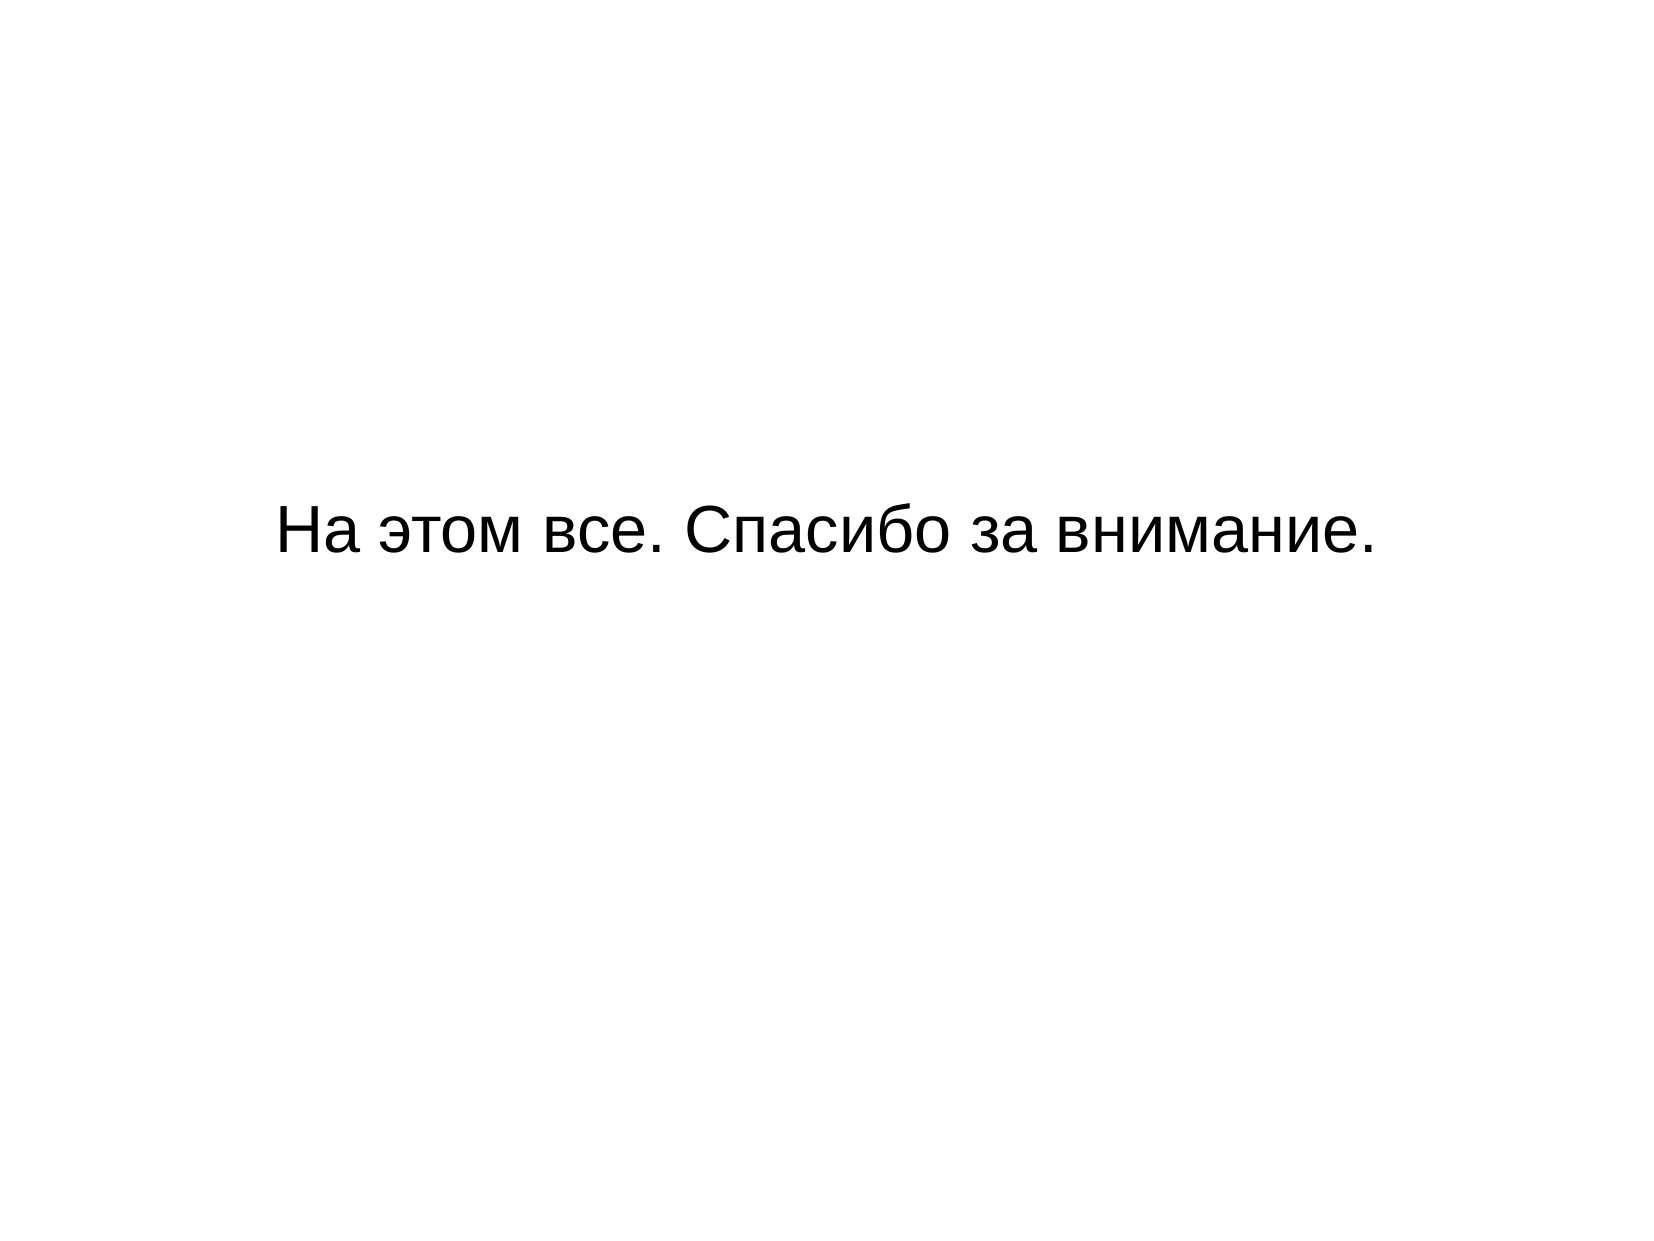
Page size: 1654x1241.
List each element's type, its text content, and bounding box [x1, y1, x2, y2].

text_box На этом все. Спасибо за внимание. [82, 49, 1571, 1010]
